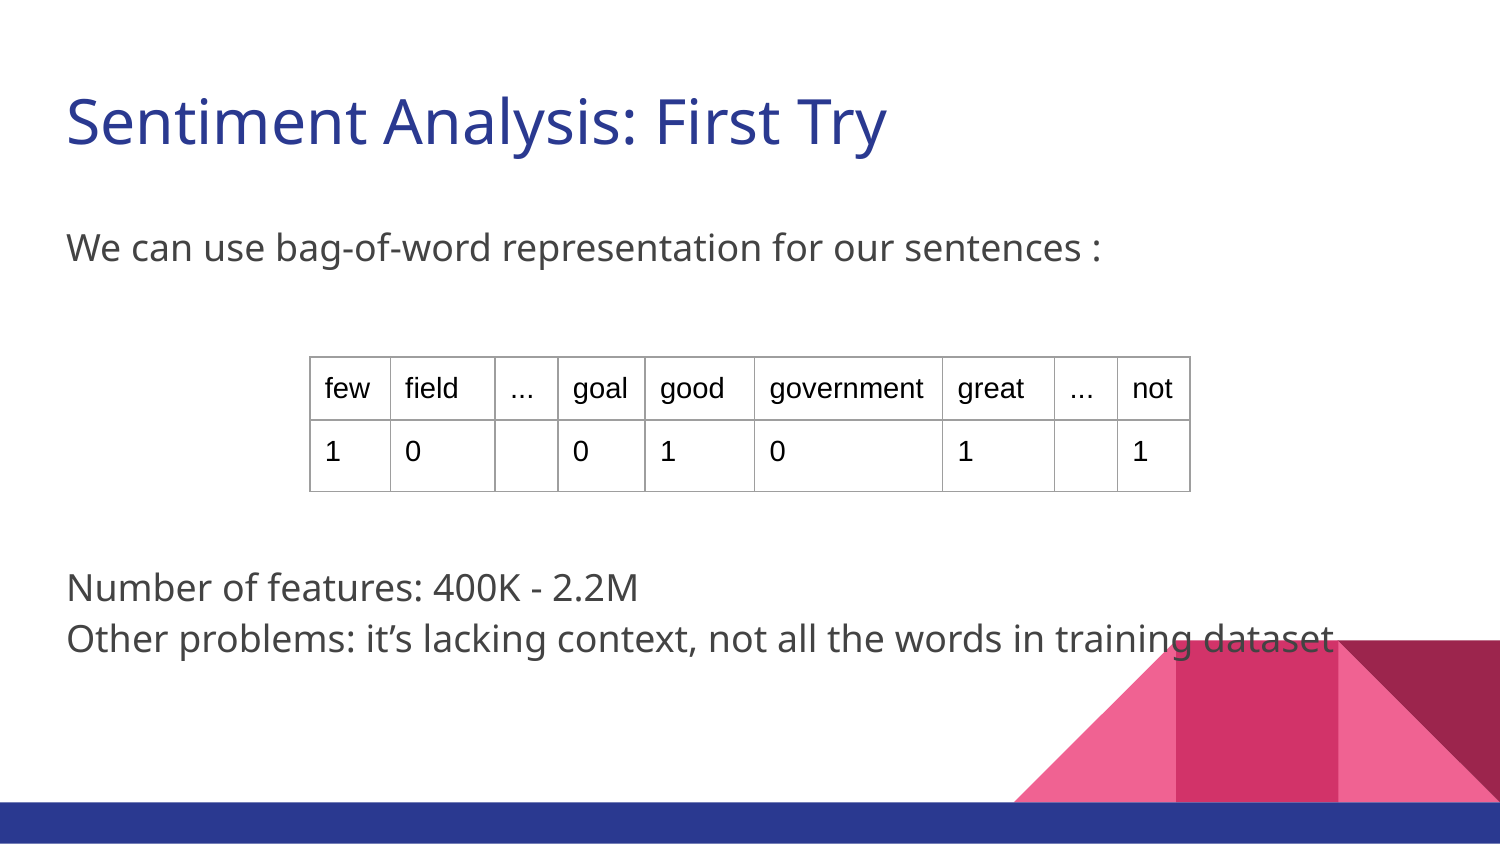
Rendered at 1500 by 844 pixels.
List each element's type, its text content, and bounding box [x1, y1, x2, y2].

table_header great [943, 358, 1054, 419]
table_cell [496, 421, 557, 491]
table_header goal [559, 358, 644, 419]
table_header ... [1055, 358, 1117, 419]
table_cell 0 [559, 421, 644, 491]
table_header field [391, 358, 494, 419]
table_cell [1055, 421, 1117, 491]
table_cell 0 [755, 421, 942, 491]
table_header few [311, 358, 390, 419]
table_cell 0 [391, 421, 494, 491]
table_header good [646, 358, 754, 419]
table_header government [755, 358, 942, 419]
table_header not [1118, 358, 1189, 419]
title Sentiment Analysis: First Try [51, 67, 1449, 167]
table_cell 1 [1118, 421, 1189, 491]
table_cell 1 [646, 421, 754, 491]
table_header ... [496, 358, 557, 419]
list We can use bag-of-word representation for our sentences : Number of features: 400K - 2.2M Other problems: it’s lacking context, not all the words in training dataset [51, 201, 1449, 750]
table_cell 1 [943, 421, 1054, 491]
table_cell 1 [311, 421, 390, 491]
